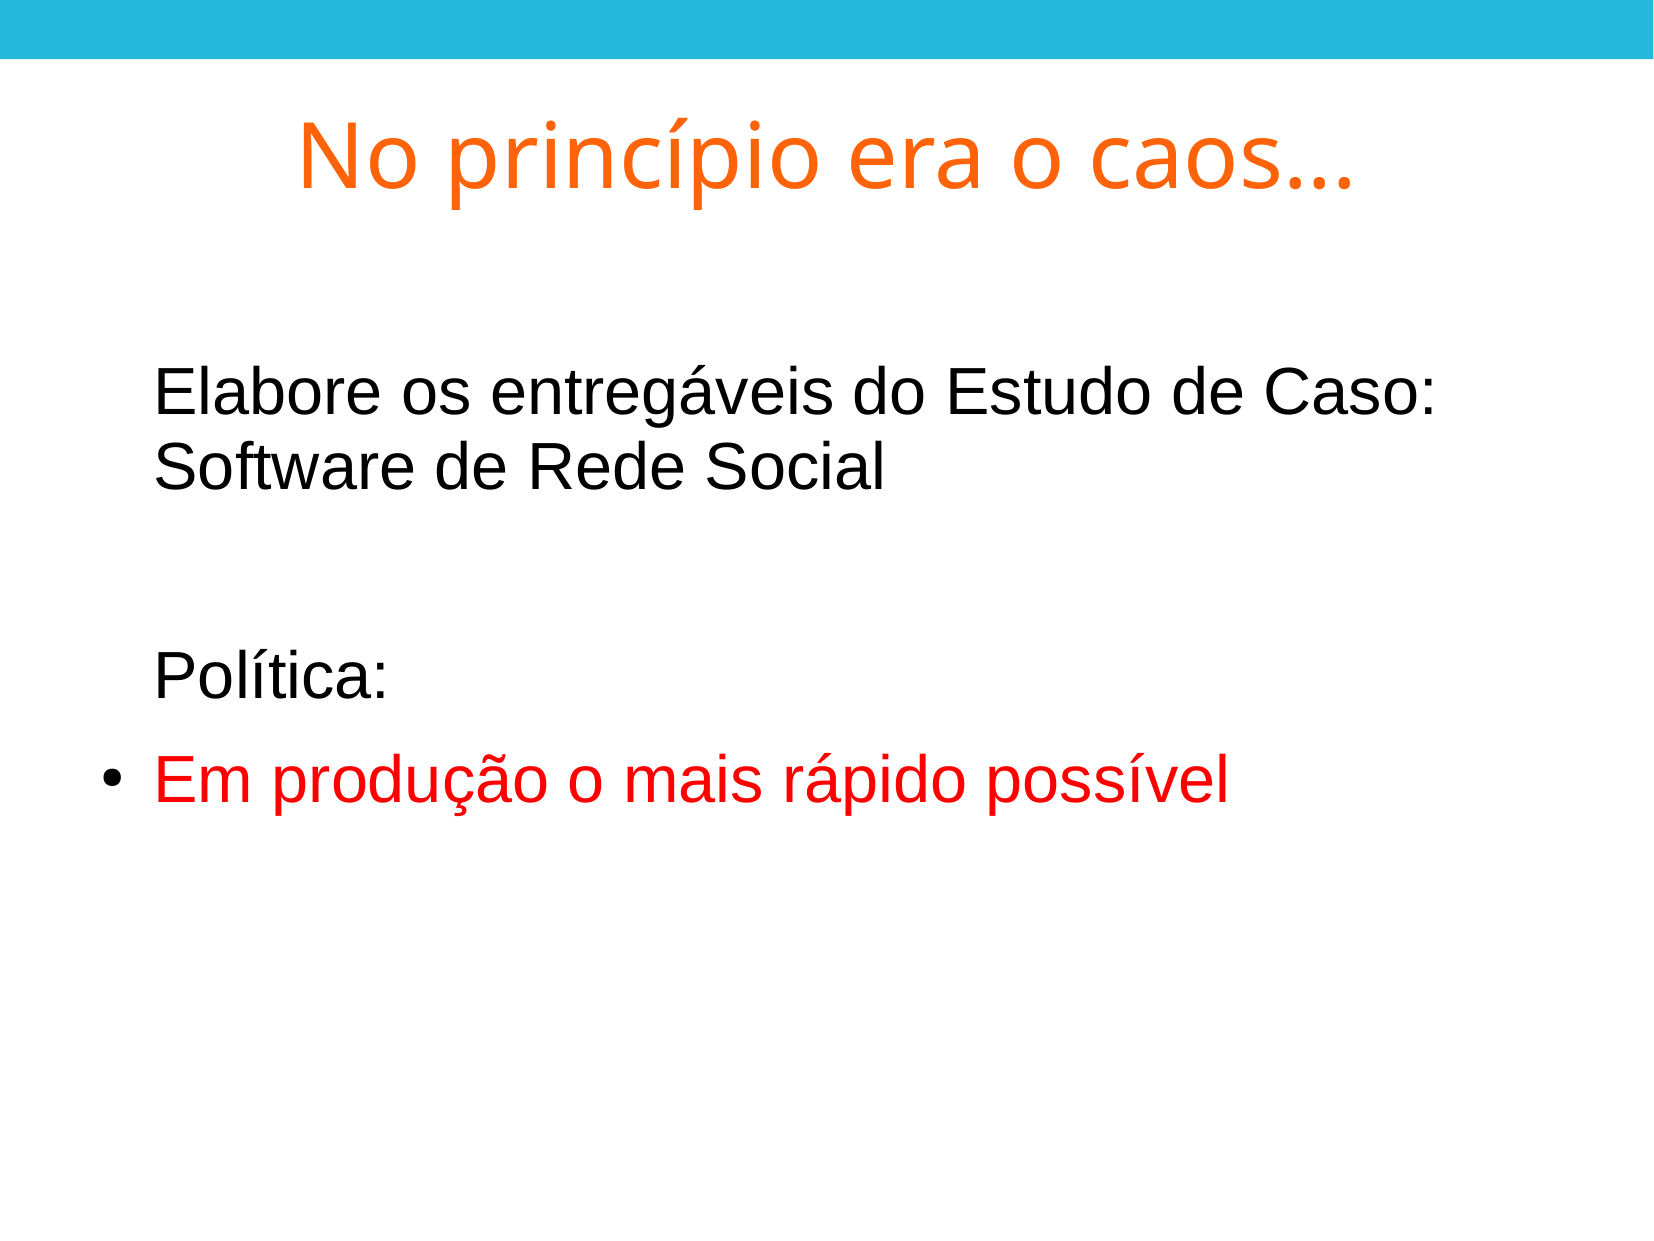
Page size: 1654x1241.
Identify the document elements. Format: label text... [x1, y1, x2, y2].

list Elabore os entregáveis do Estudo de Caso: Software de Rede Social Política: Em produção o mais rápido possível [82, 354, 1571, 1182]
title No princípio era o caos... [82, 49, 1571, 257]
